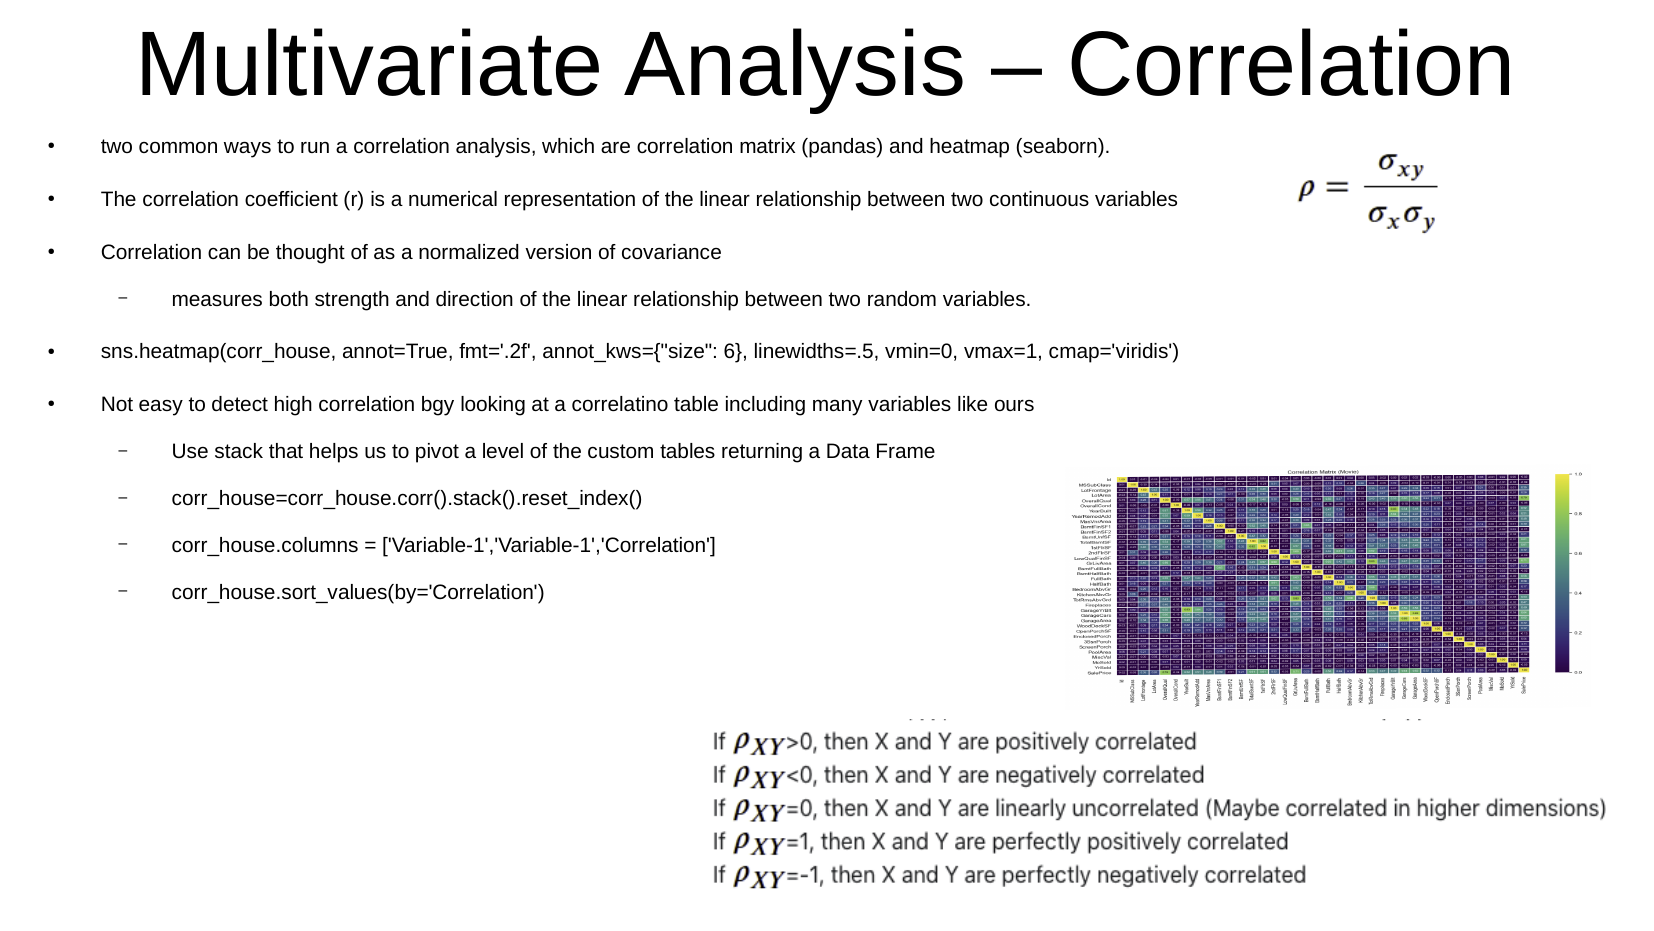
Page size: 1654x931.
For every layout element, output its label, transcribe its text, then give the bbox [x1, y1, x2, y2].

picture [706, 719, 1621, 912]
list two common ways to run a correlation analysis, which are correlation matrix (pandas) and heatmap (seaborn). The correlation coefficient (r) is a numerical representation of the linear relationship between two continuous variables Correlation can be thought of as a normalized version of covariance measures both strength and direction of the linear relationship between two random variables. sns.heatmap(corr_house, annot=True, fmt='.2f', annot_kws={"size": 6}, linewidths=.5, vmin=0, vmax=1, cmap='viridis') Not easy to detect high correlation bgy looking at a correlatino table including many variables like ours Use stack that helps us to pivot a level of the custom tables returning a Data Frame corr_house=corr_house.corr().stack().reset_index() corr_house.columns = ['Variable-1','Variable-1','Correlation'] corr_house.sort_values(by='Correlation') [30, 135, 1621, 916]
title Multivariate Analysis – Correlation [82, 12, 1571, 135]
picture [1288, 135, 1471, 241]
picture [1065, 465, 1591, 710]
